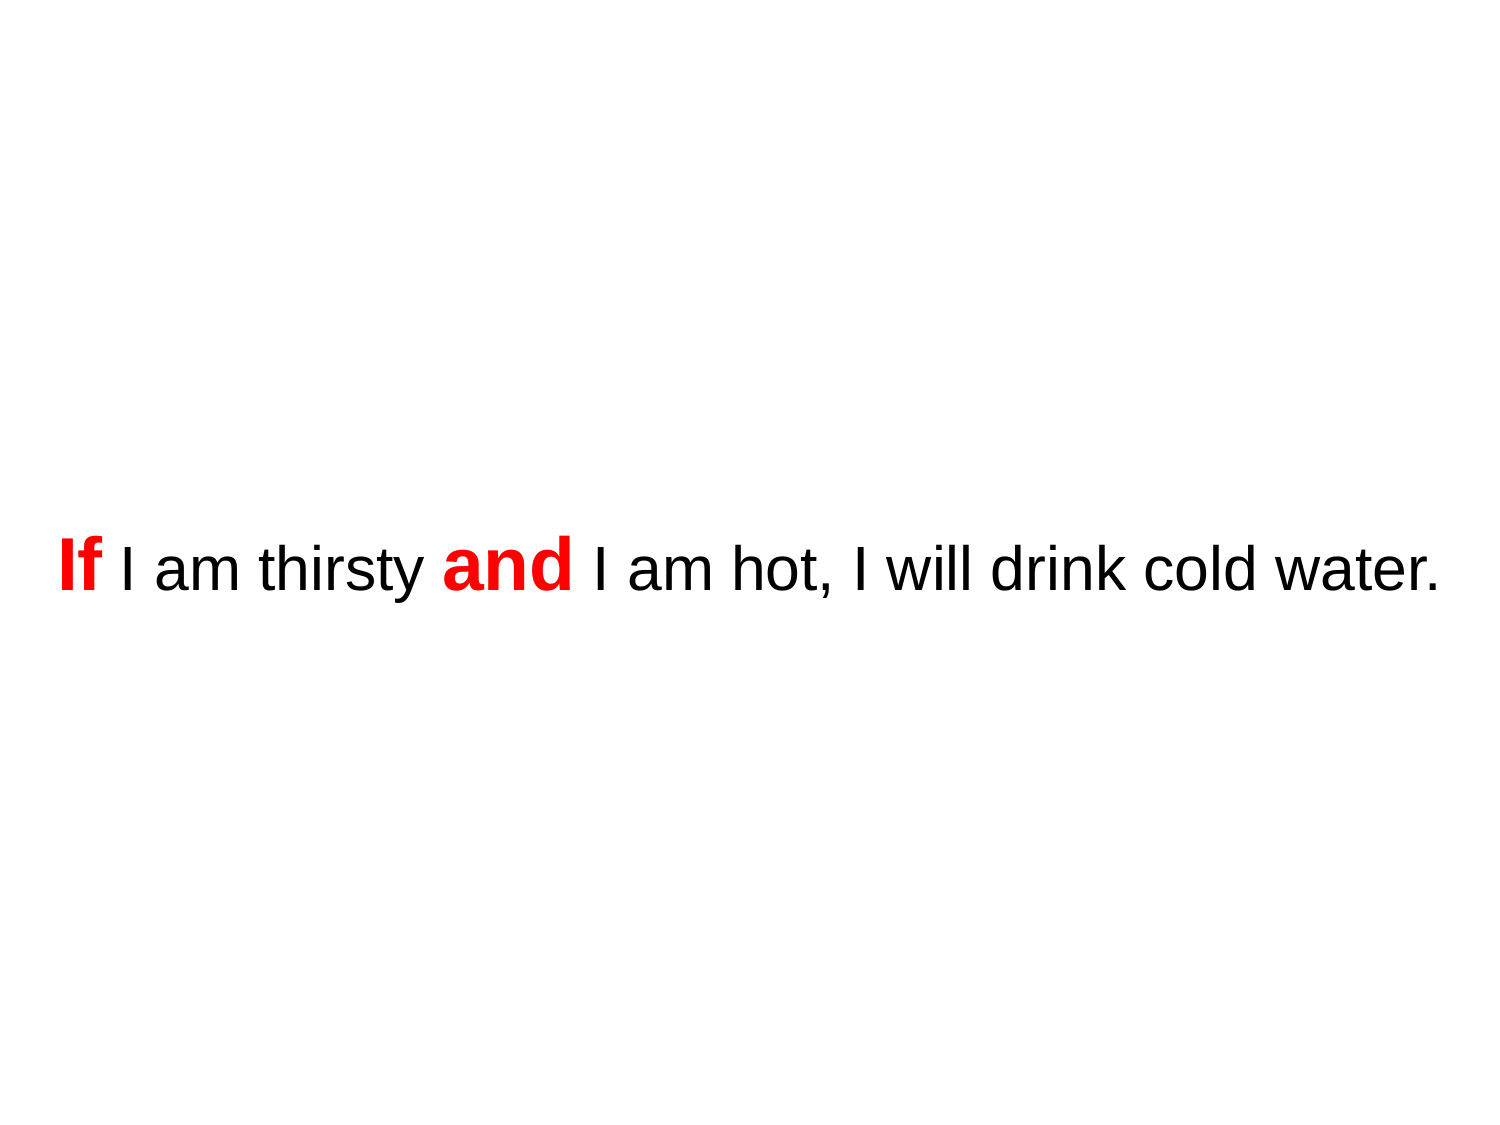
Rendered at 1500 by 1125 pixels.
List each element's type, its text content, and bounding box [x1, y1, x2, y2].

text_box If I am thirsty and I am hot, I will drink cold water. [37, 499, 1463, 625]
